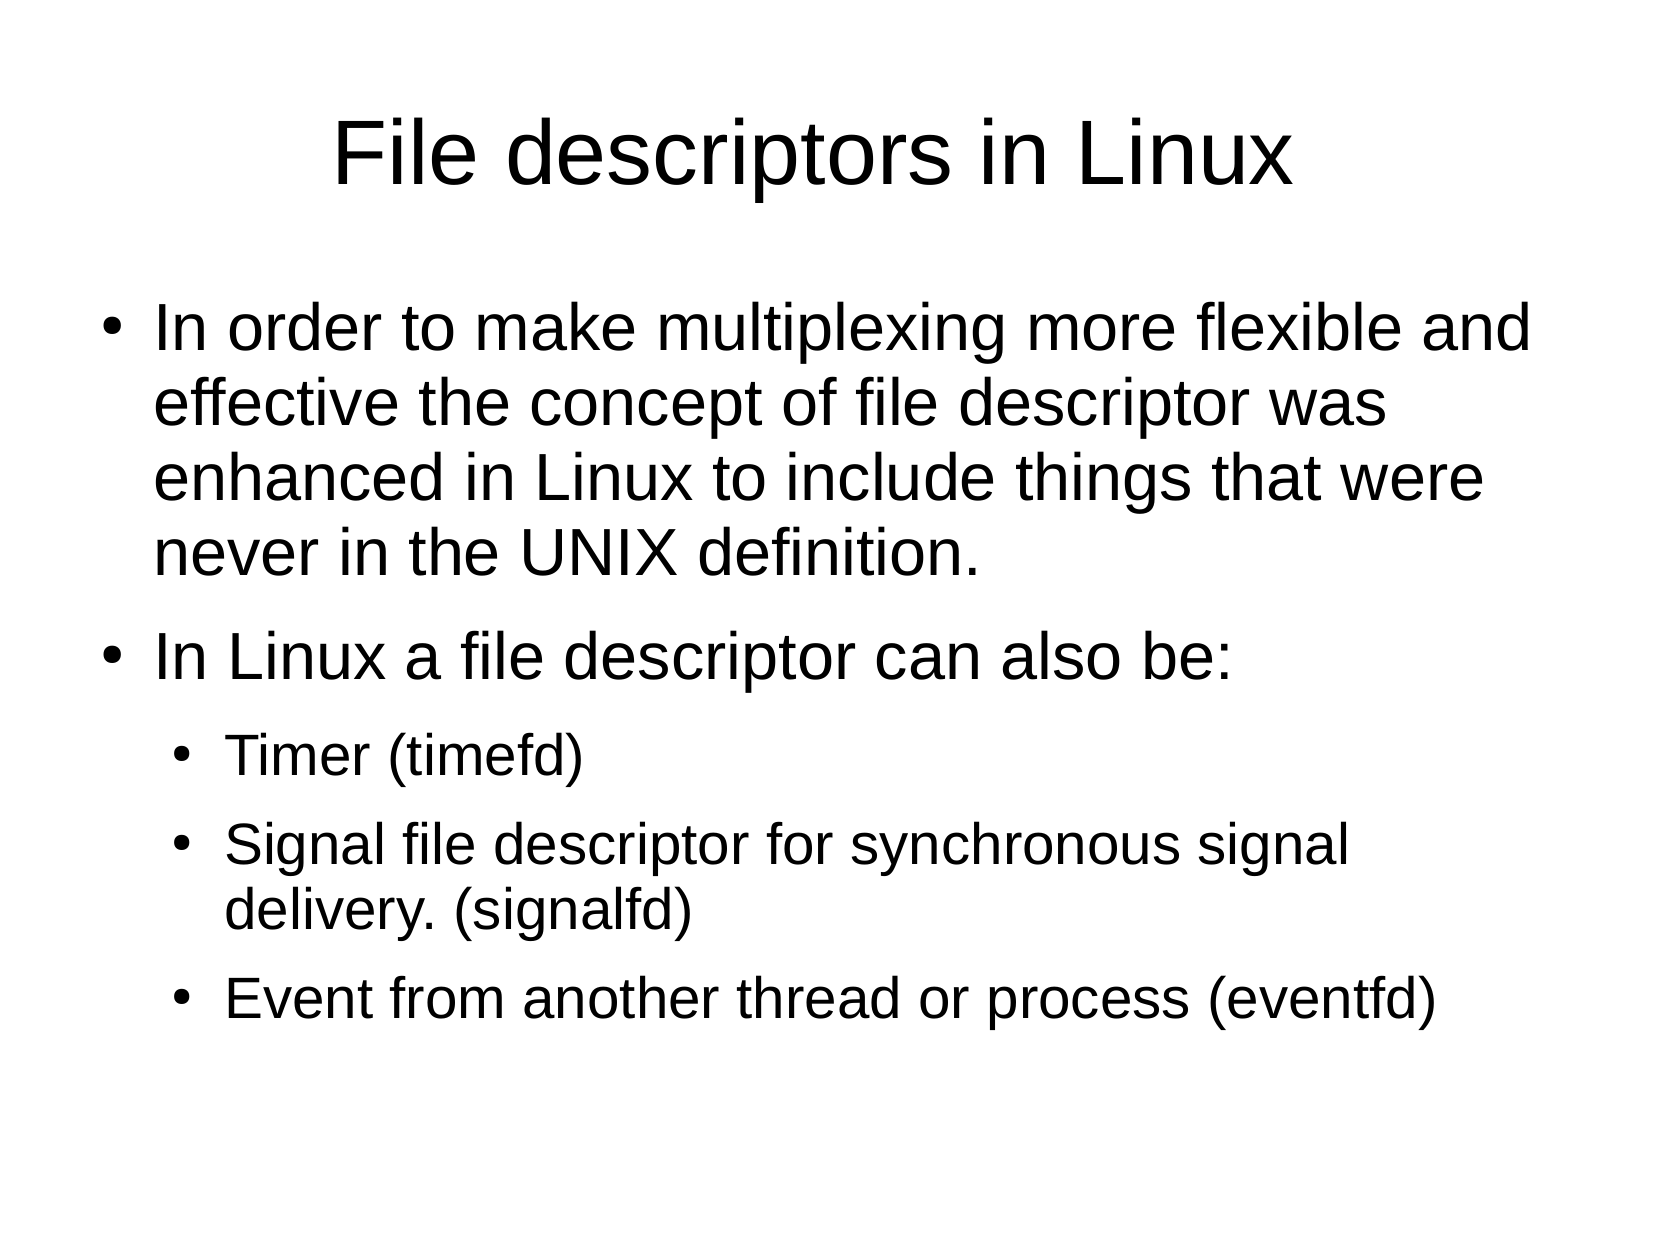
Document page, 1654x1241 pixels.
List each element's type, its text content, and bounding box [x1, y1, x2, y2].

title File descriptors in Linux [82, 49, 1571, 257]
list In order to make multiplexing more flexible and effective the concept of file descriptor was enhanced in Linux to include things that were never in the UNIX definition. In Linux a file descriptor can also be: Timer (timefd) Signal file descriptor for synchronous signal delivery. (signalfd) Event from another thread or process (eventfd) [82, 290, 1571, 1109]
